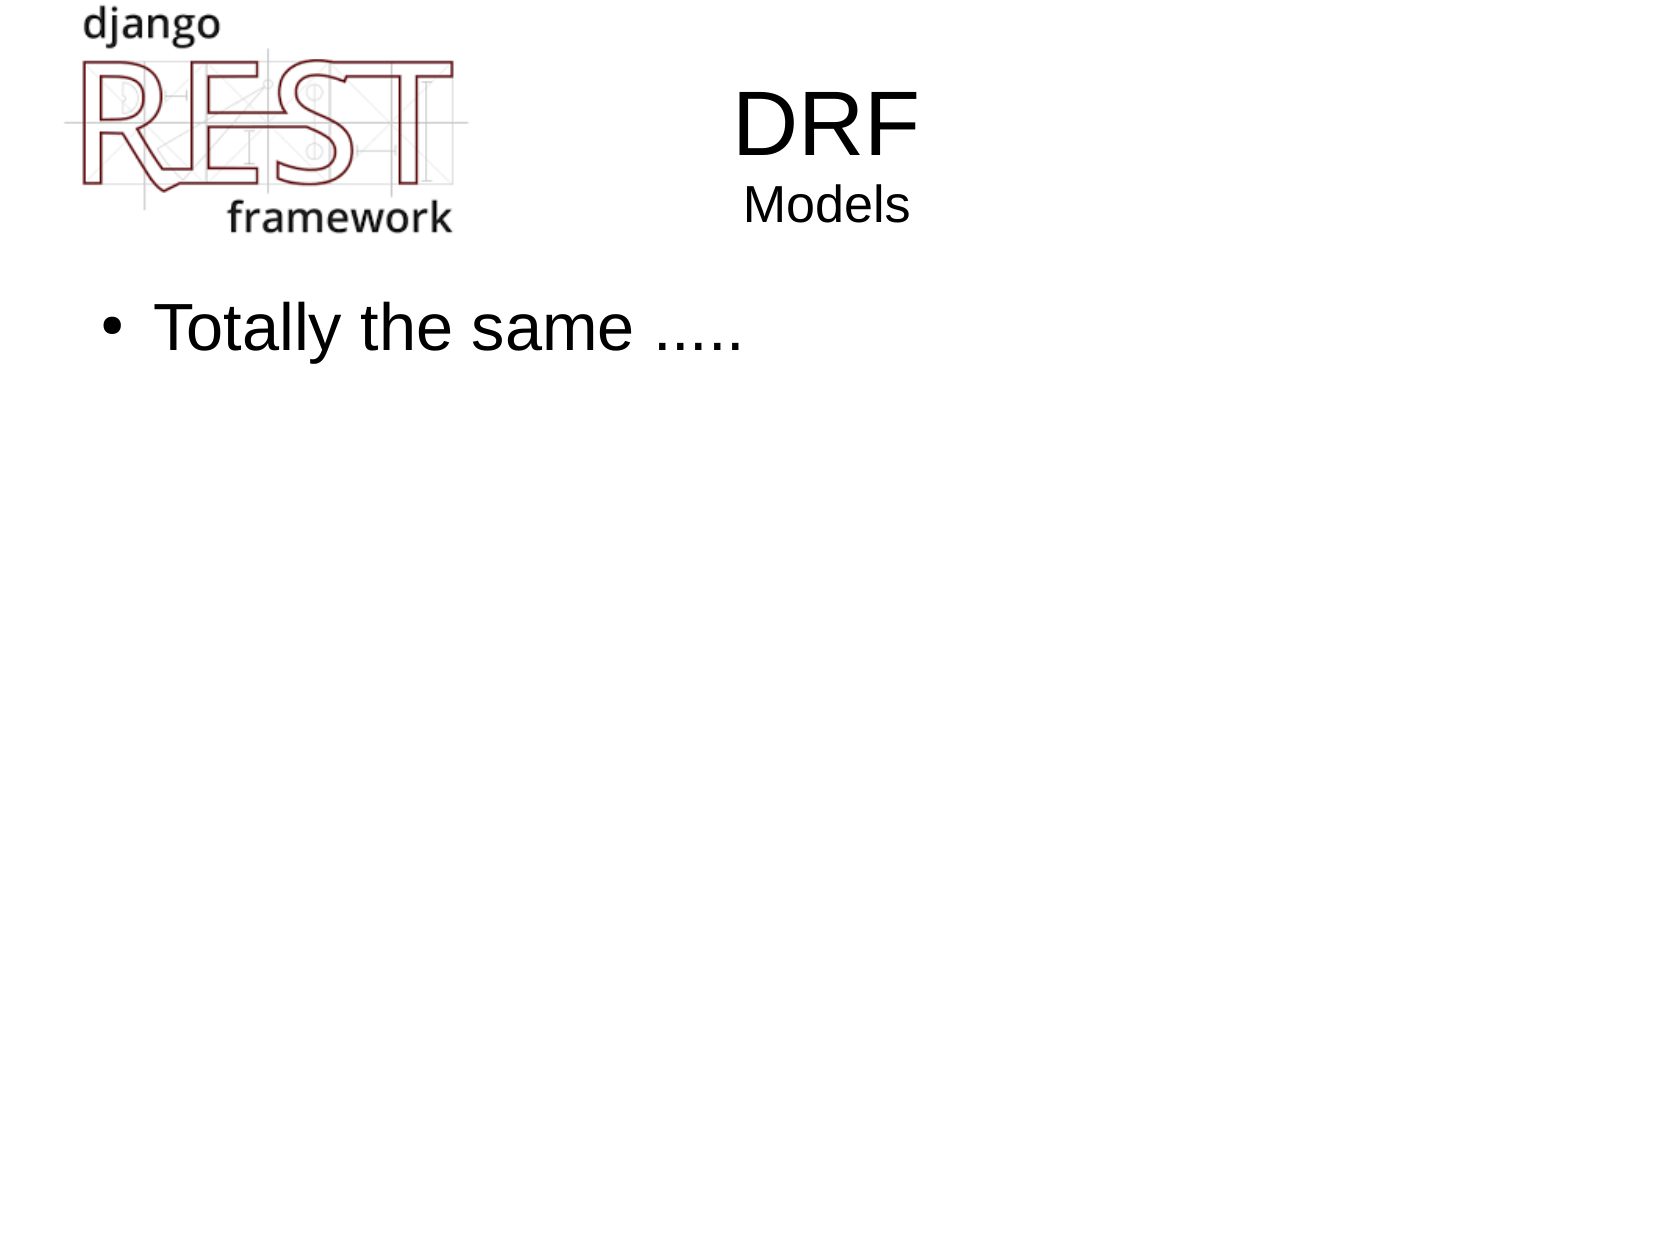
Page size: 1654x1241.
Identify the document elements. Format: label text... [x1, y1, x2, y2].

picture [3, 3, 532, 237]
title DRF Models [82, 49, 1571, 257]
list Totally the same ..... [82, 290, 1571, 1010]
